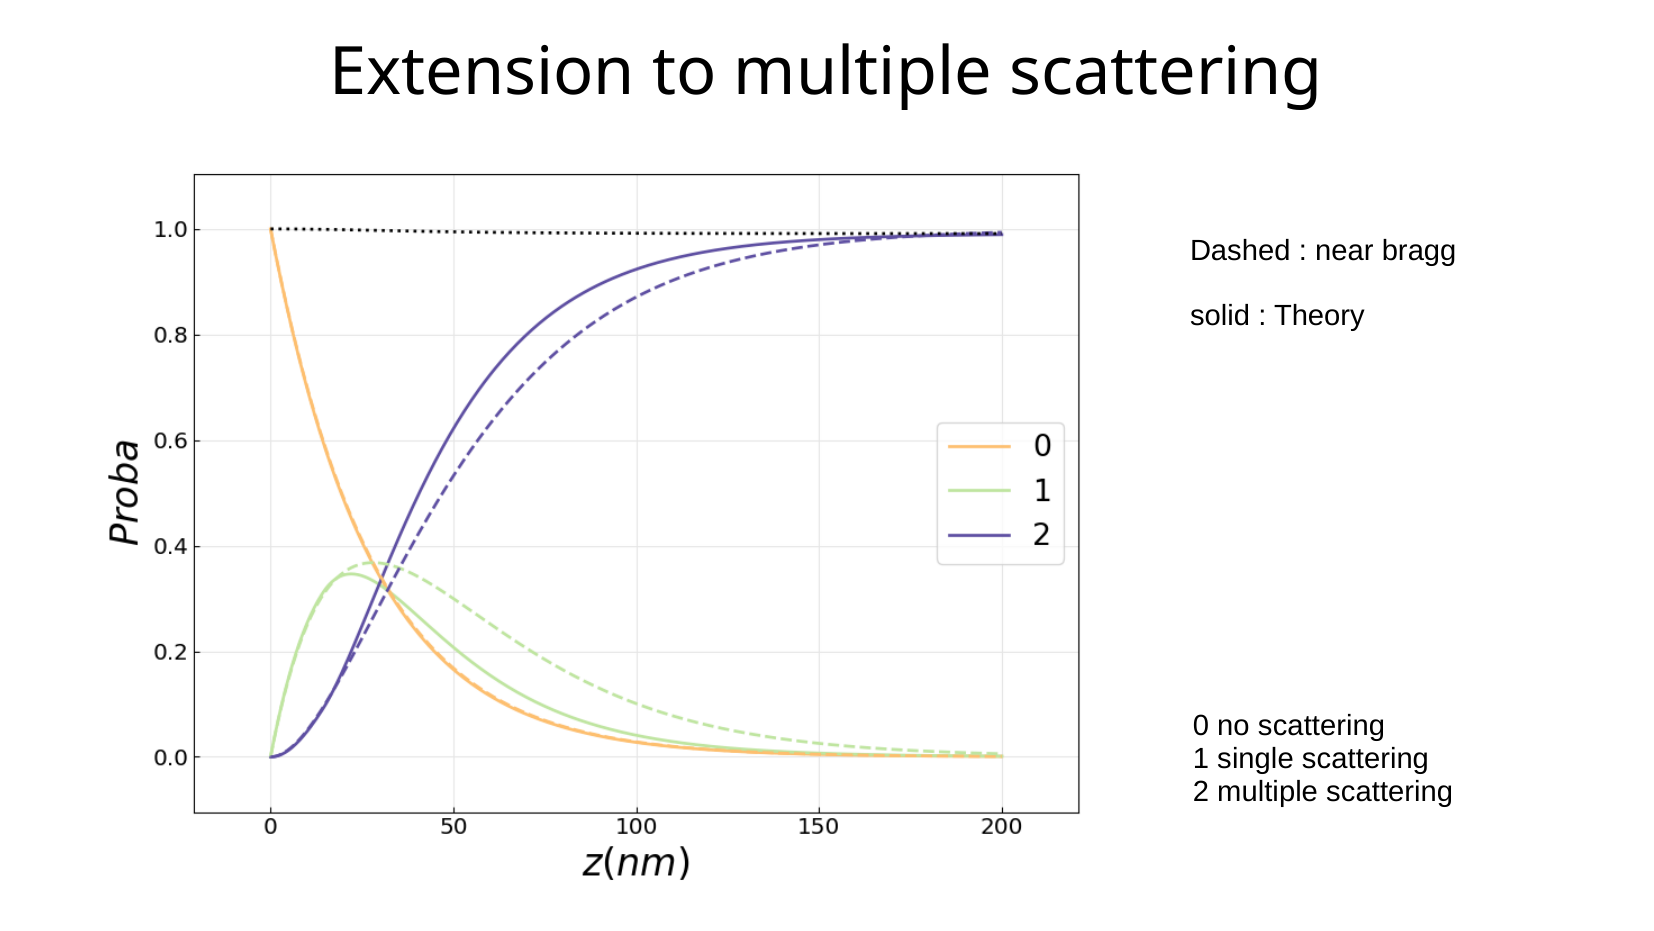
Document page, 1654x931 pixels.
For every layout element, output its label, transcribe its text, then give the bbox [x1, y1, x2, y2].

picture [32, 139, 1111, 898]
title Dashed : near bragg solid : Theory [1189, 233, 1565, 333]
title Extension to multiple scattering [0, 0, 1654, 139]
title 0 no scattering 1 single scattering 2 multiple scattering [1192, 708, 1568, 808]
